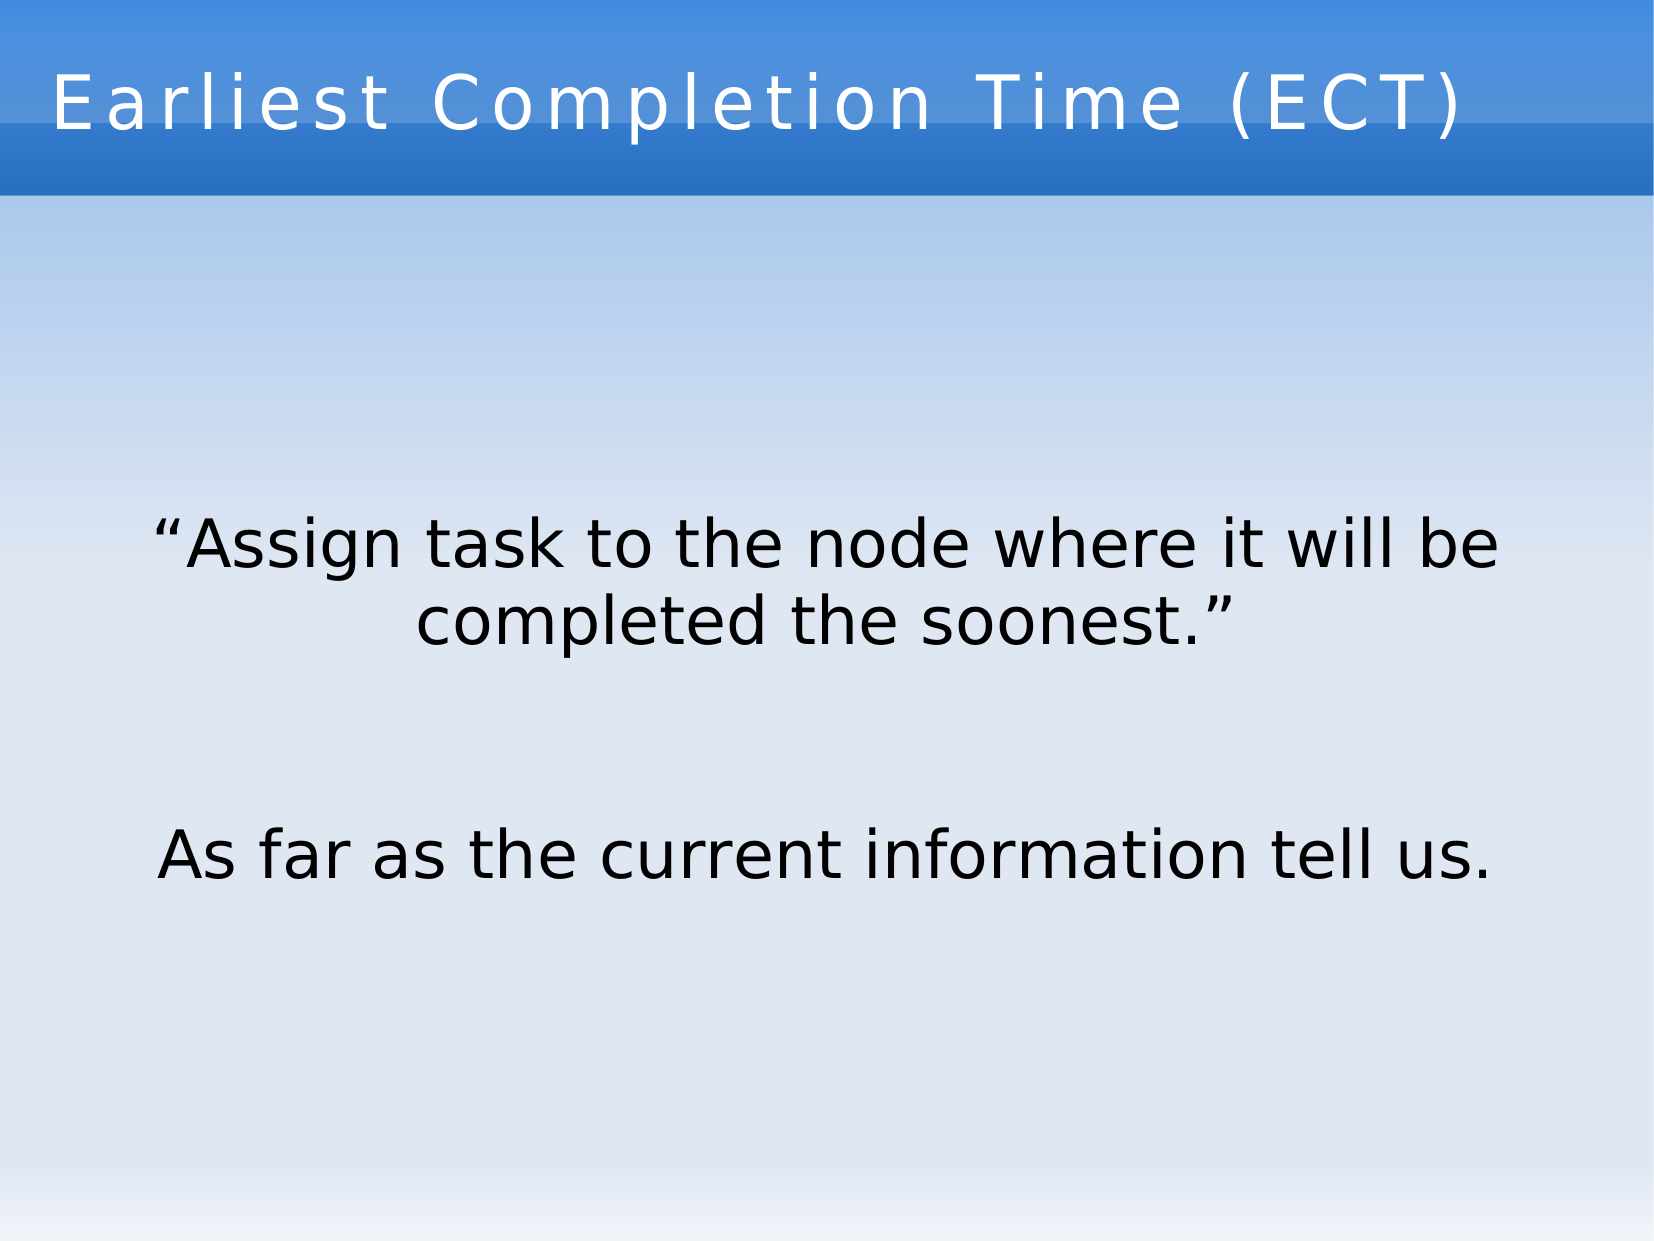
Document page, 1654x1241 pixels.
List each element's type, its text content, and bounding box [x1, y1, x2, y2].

subtitle “Assign task to the node where it will be completed the soonest.” As far as the current information tell us. [82, 297, 1571, 1102]
picture [0, 0, 1654, 1241]
title Earliest Completion Time (ECT) [50, 29, 1604, 178]
